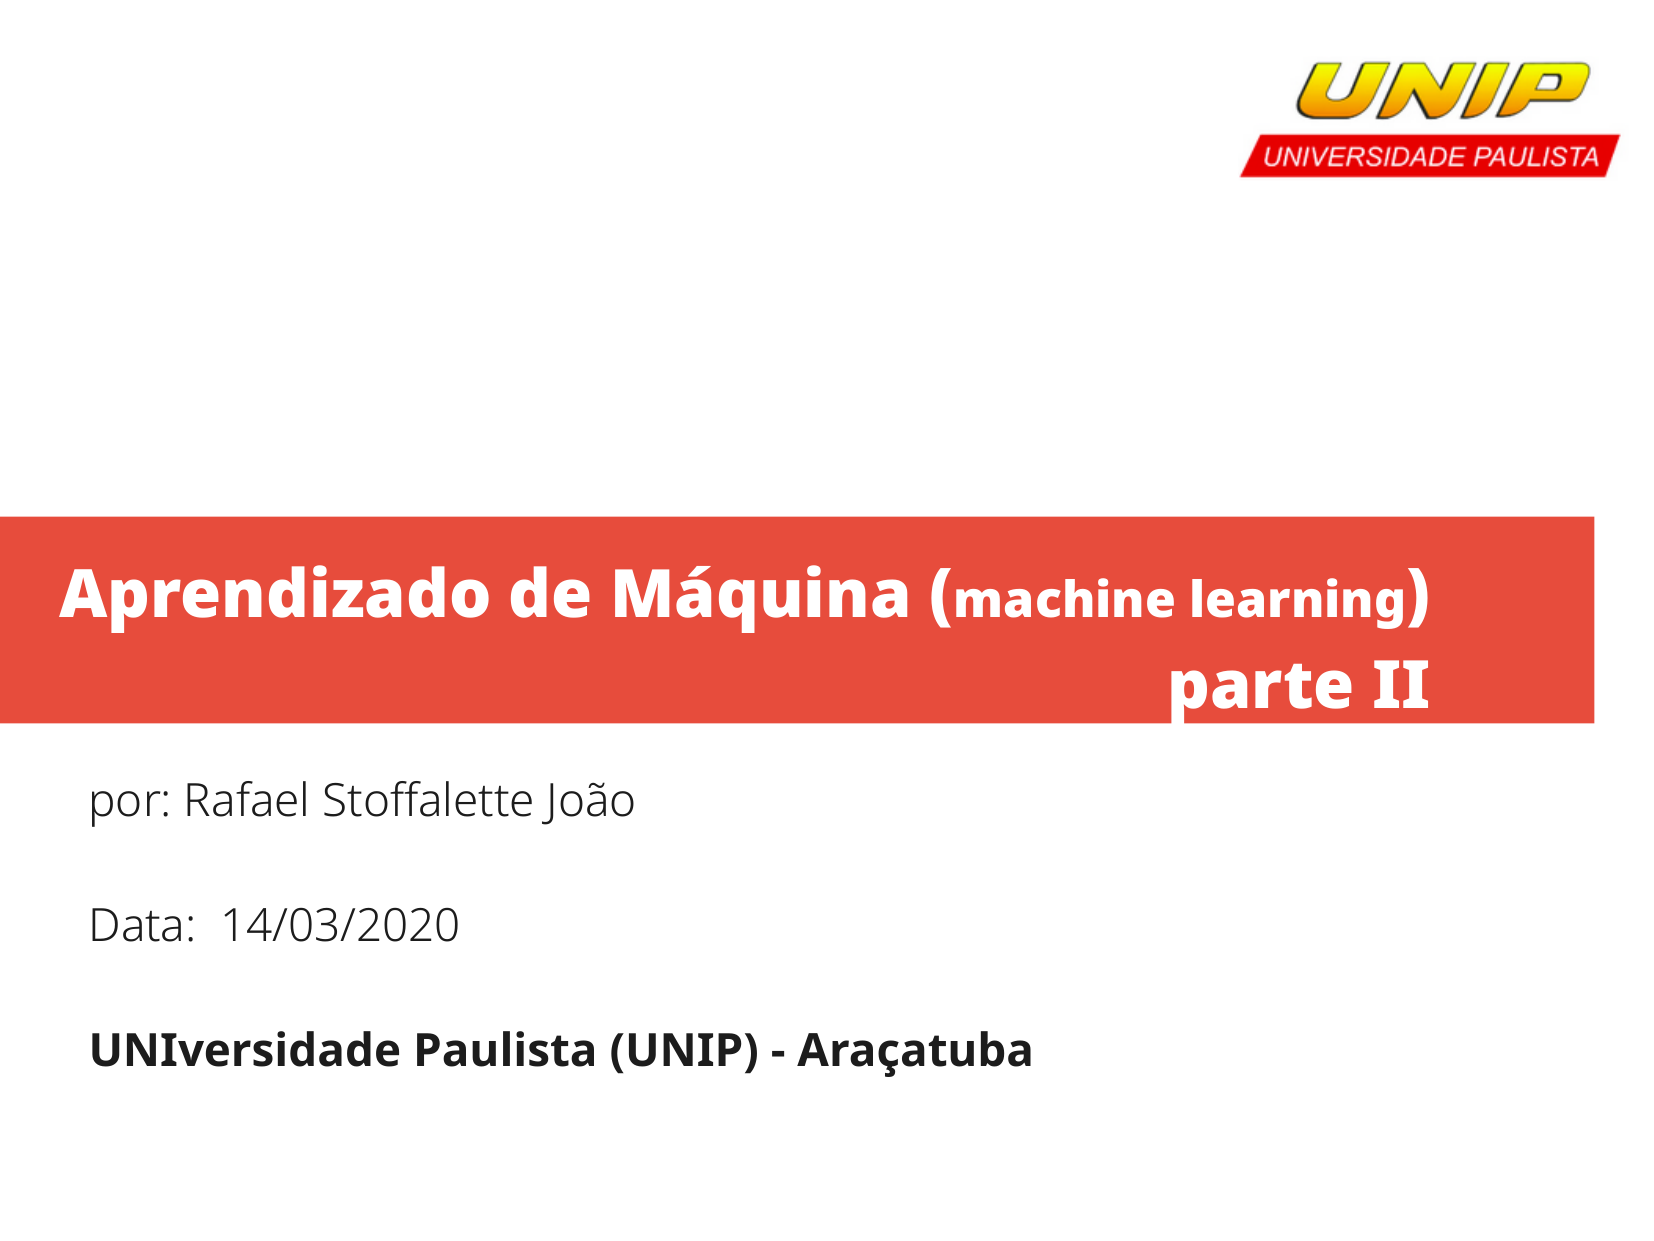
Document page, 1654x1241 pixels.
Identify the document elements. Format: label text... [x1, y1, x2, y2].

title Aprendizado de Máquina (machine learning) parte II [59, 546, 1595, 694]
picture [1238, 19, 1635, 209]
subtitle por: Rafael Stoffalette João Data: 14/03/2020 UNIversidade Paulista (UNIP) - Araçatuba [88, 767, 1595, 1182]
